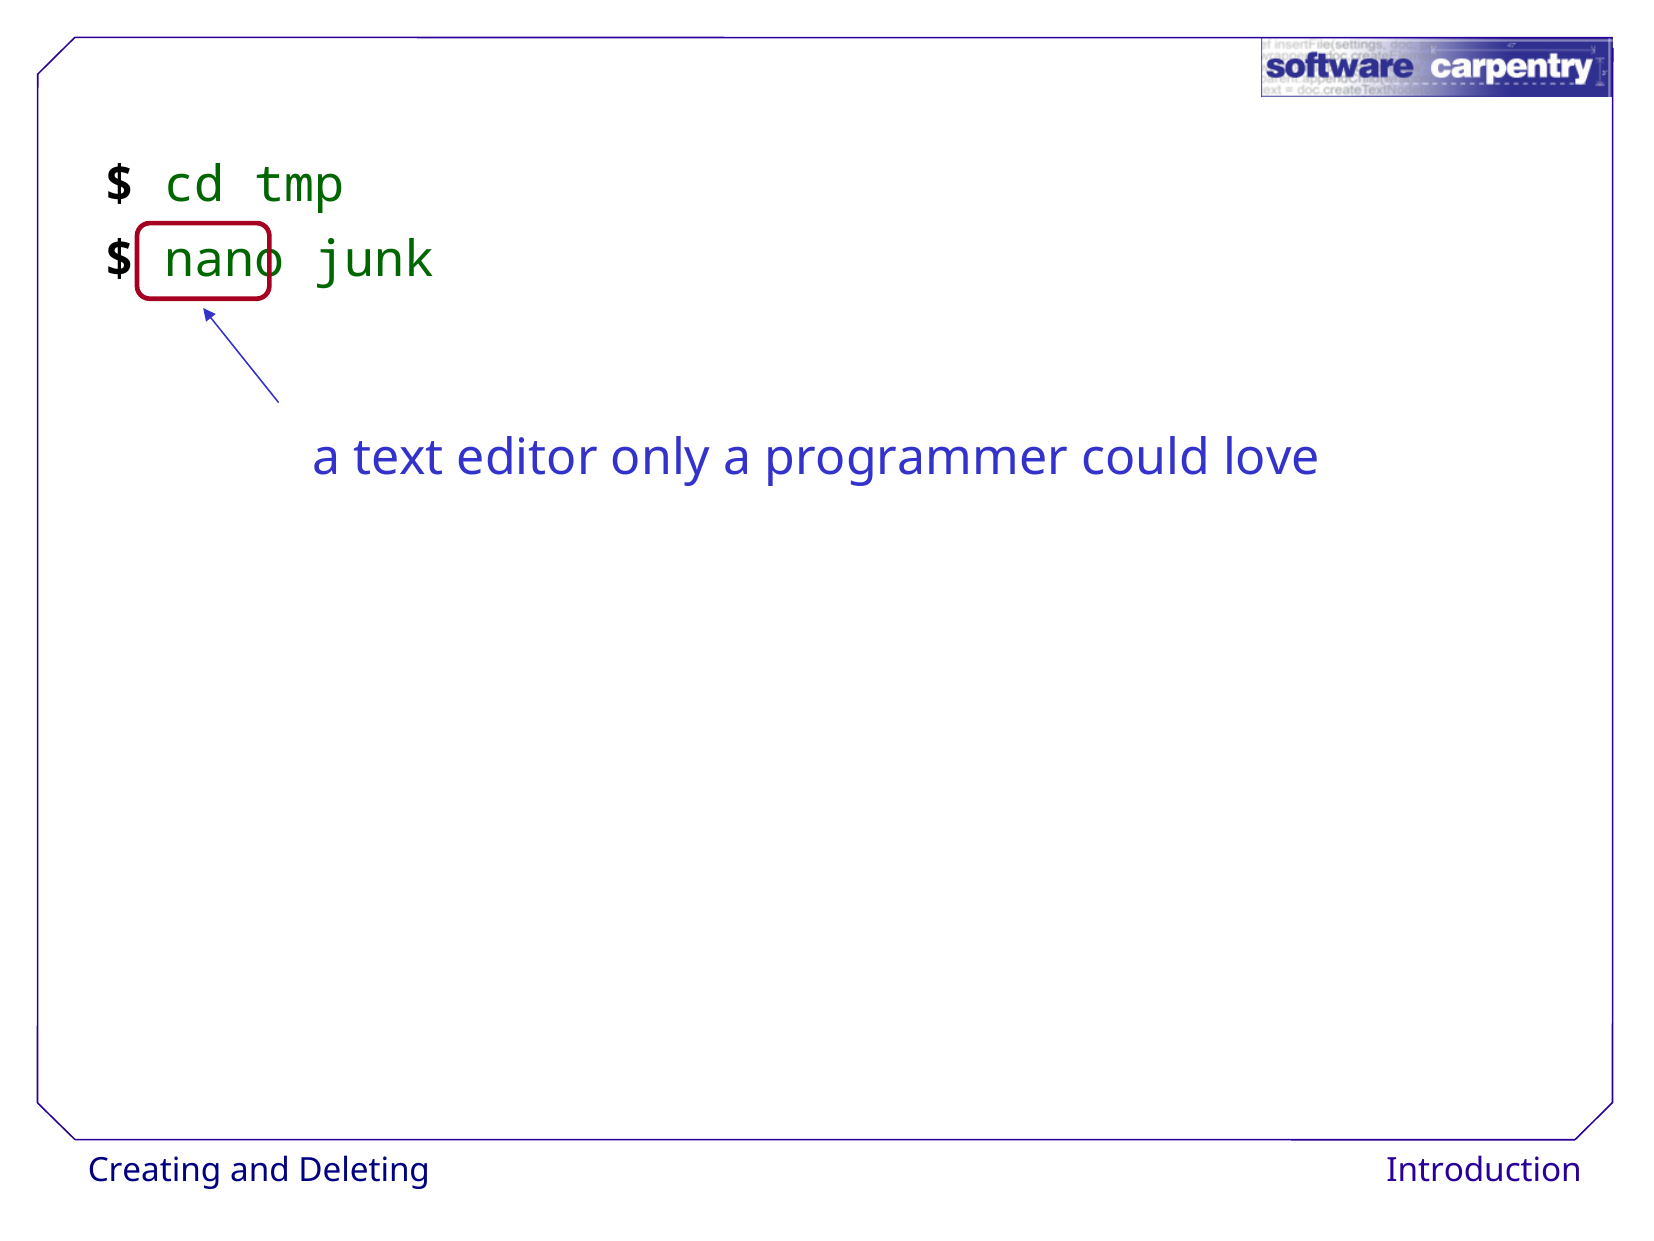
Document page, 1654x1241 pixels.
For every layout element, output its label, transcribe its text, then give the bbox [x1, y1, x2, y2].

text_box $ cd tmp $ nano junk [89, 128, 1512, 1037]
picture [1261, 39, 1613, 97]
text_box a text editor only a programmer could love [297, 402, 1309, 507]
